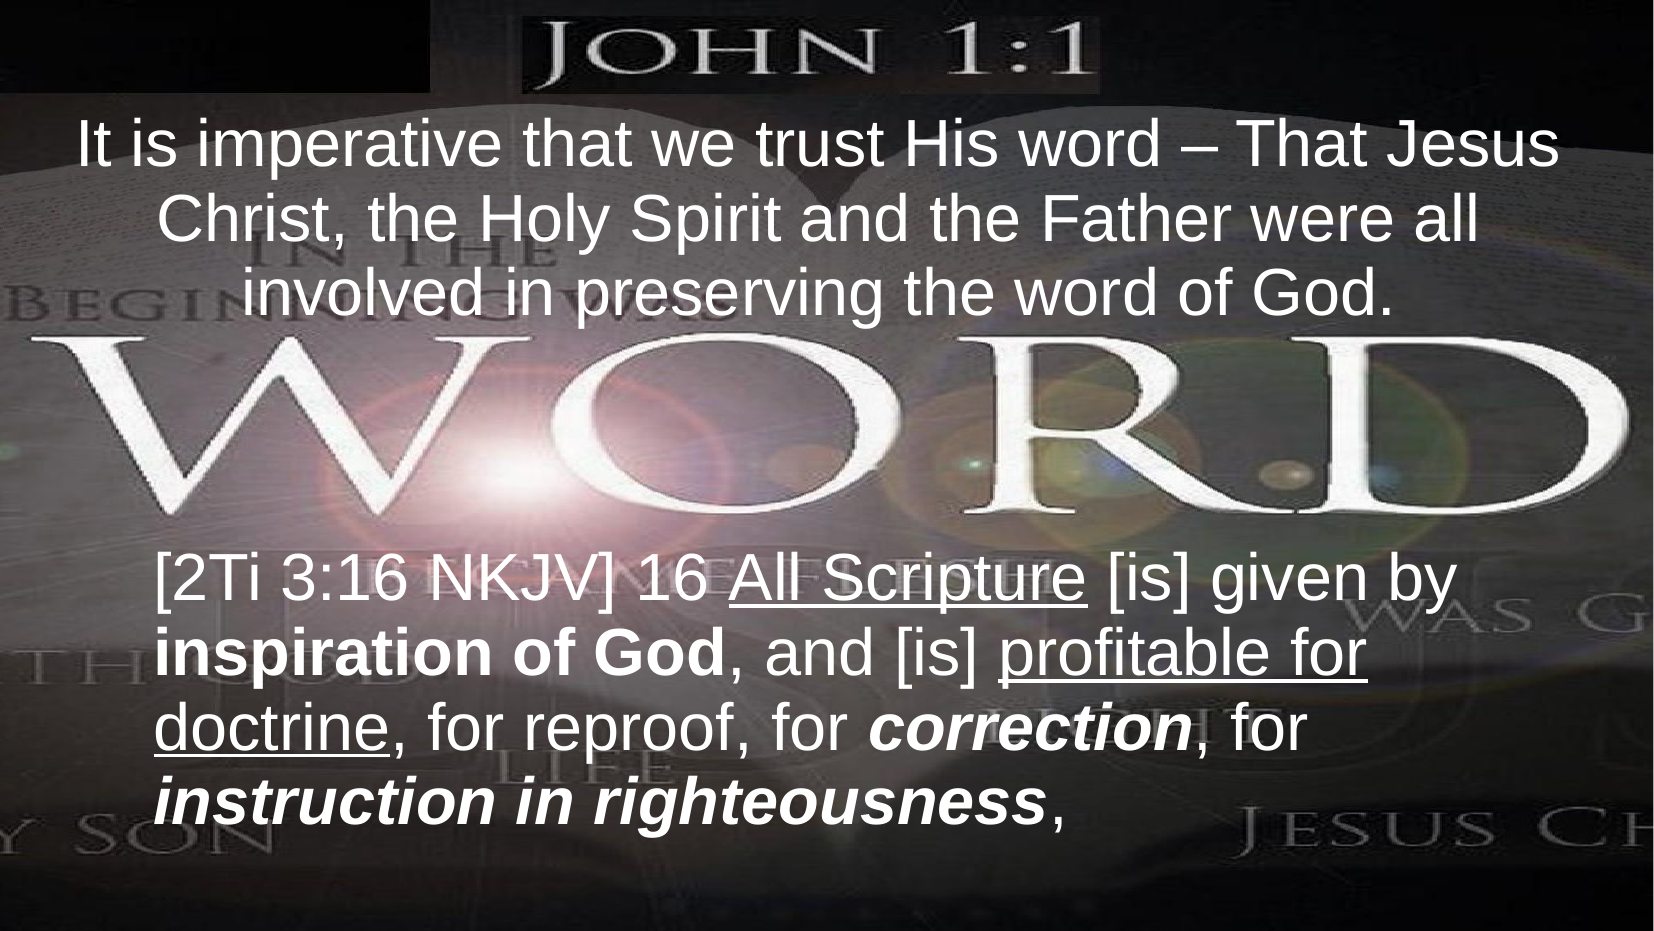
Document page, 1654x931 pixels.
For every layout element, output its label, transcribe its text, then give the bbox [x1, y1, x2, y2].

picture [0, 0, 1654, 931]
title It is imperative that we trust His word – That Jesus Christ, the Holy Spirit and the Father were all involved in preserving the word of God. [75, 105, 1564, 331]
list [2Ti 3:16 NKJV] 16 All Scripture [is] given by inspiration of God, and [is] profitable for doctrine, for reproof, for correction, for instruction in righteousness, [82, 540, 1571, 901]
